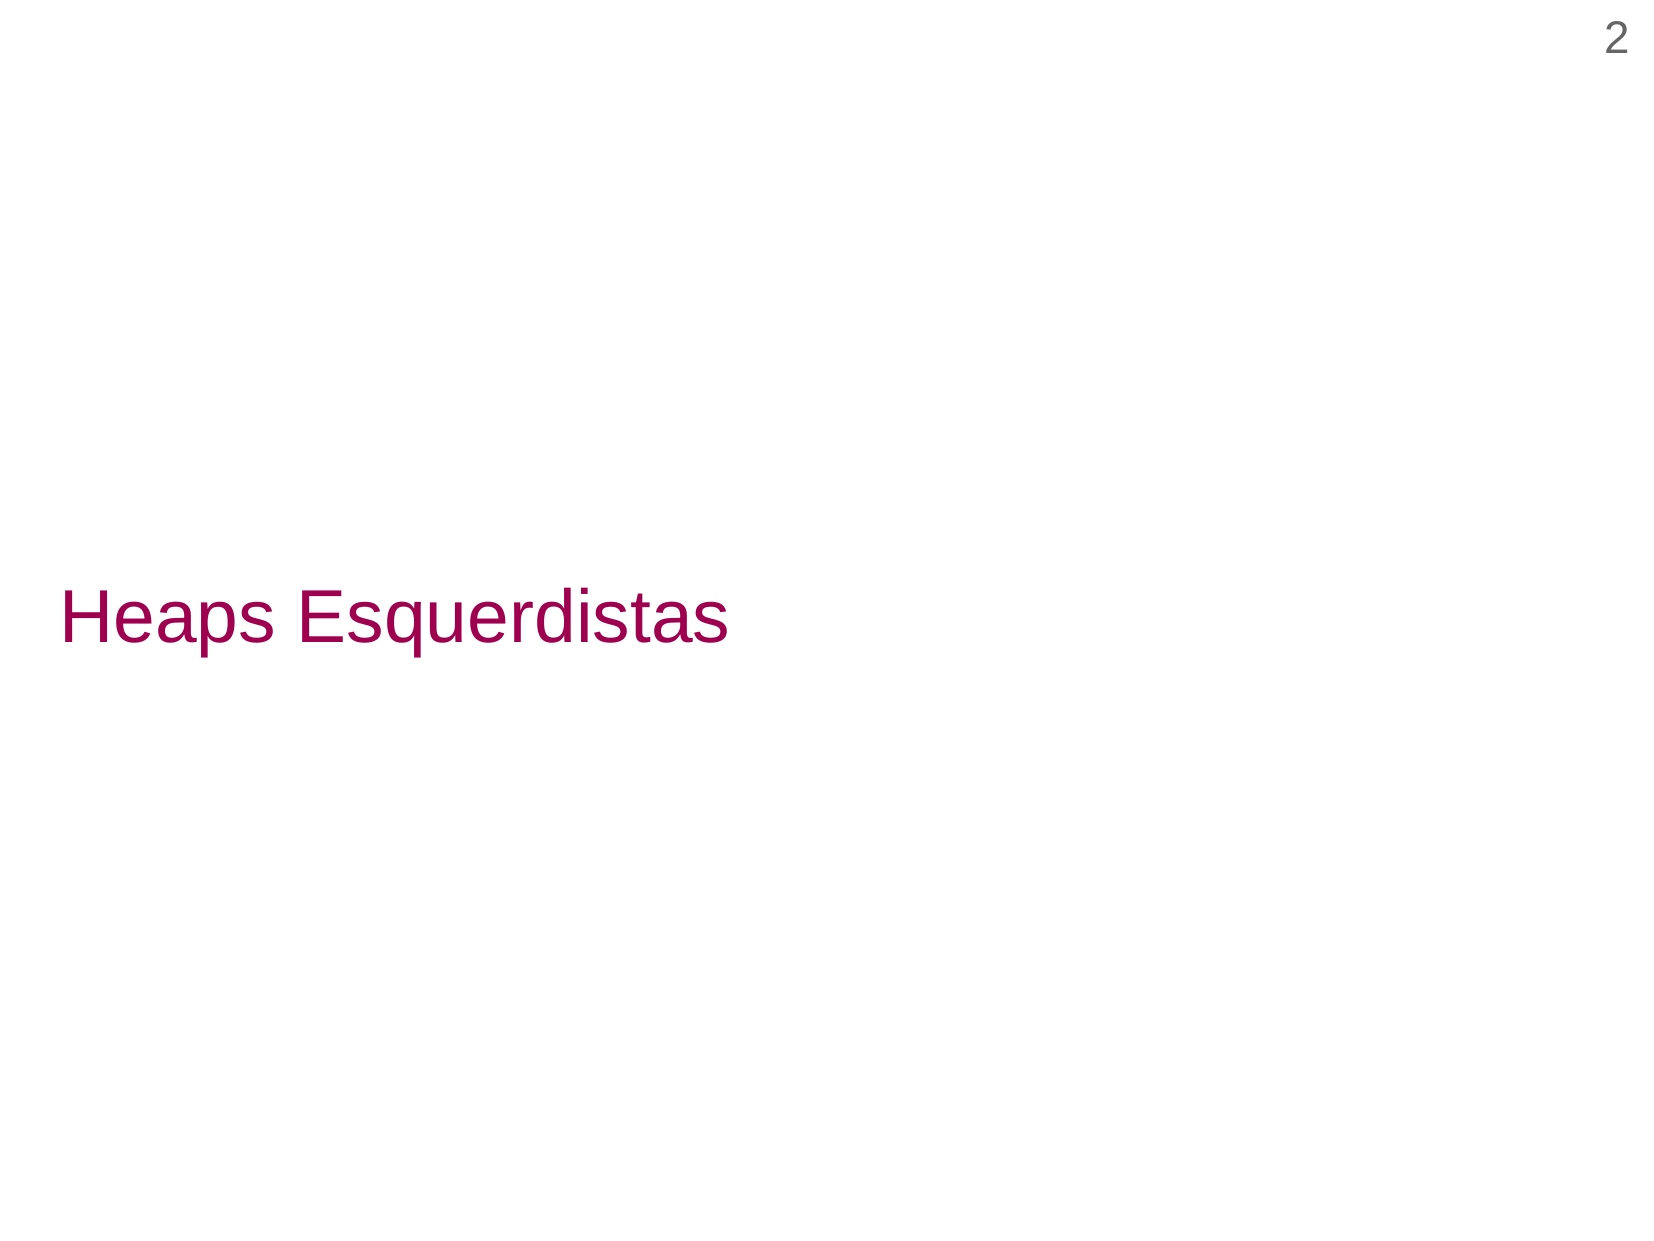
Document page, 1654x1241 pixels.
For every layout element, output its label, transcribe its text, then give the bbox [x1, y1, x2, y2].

title Heaps Esquerdistas [59, 29, 1595, 1211]
